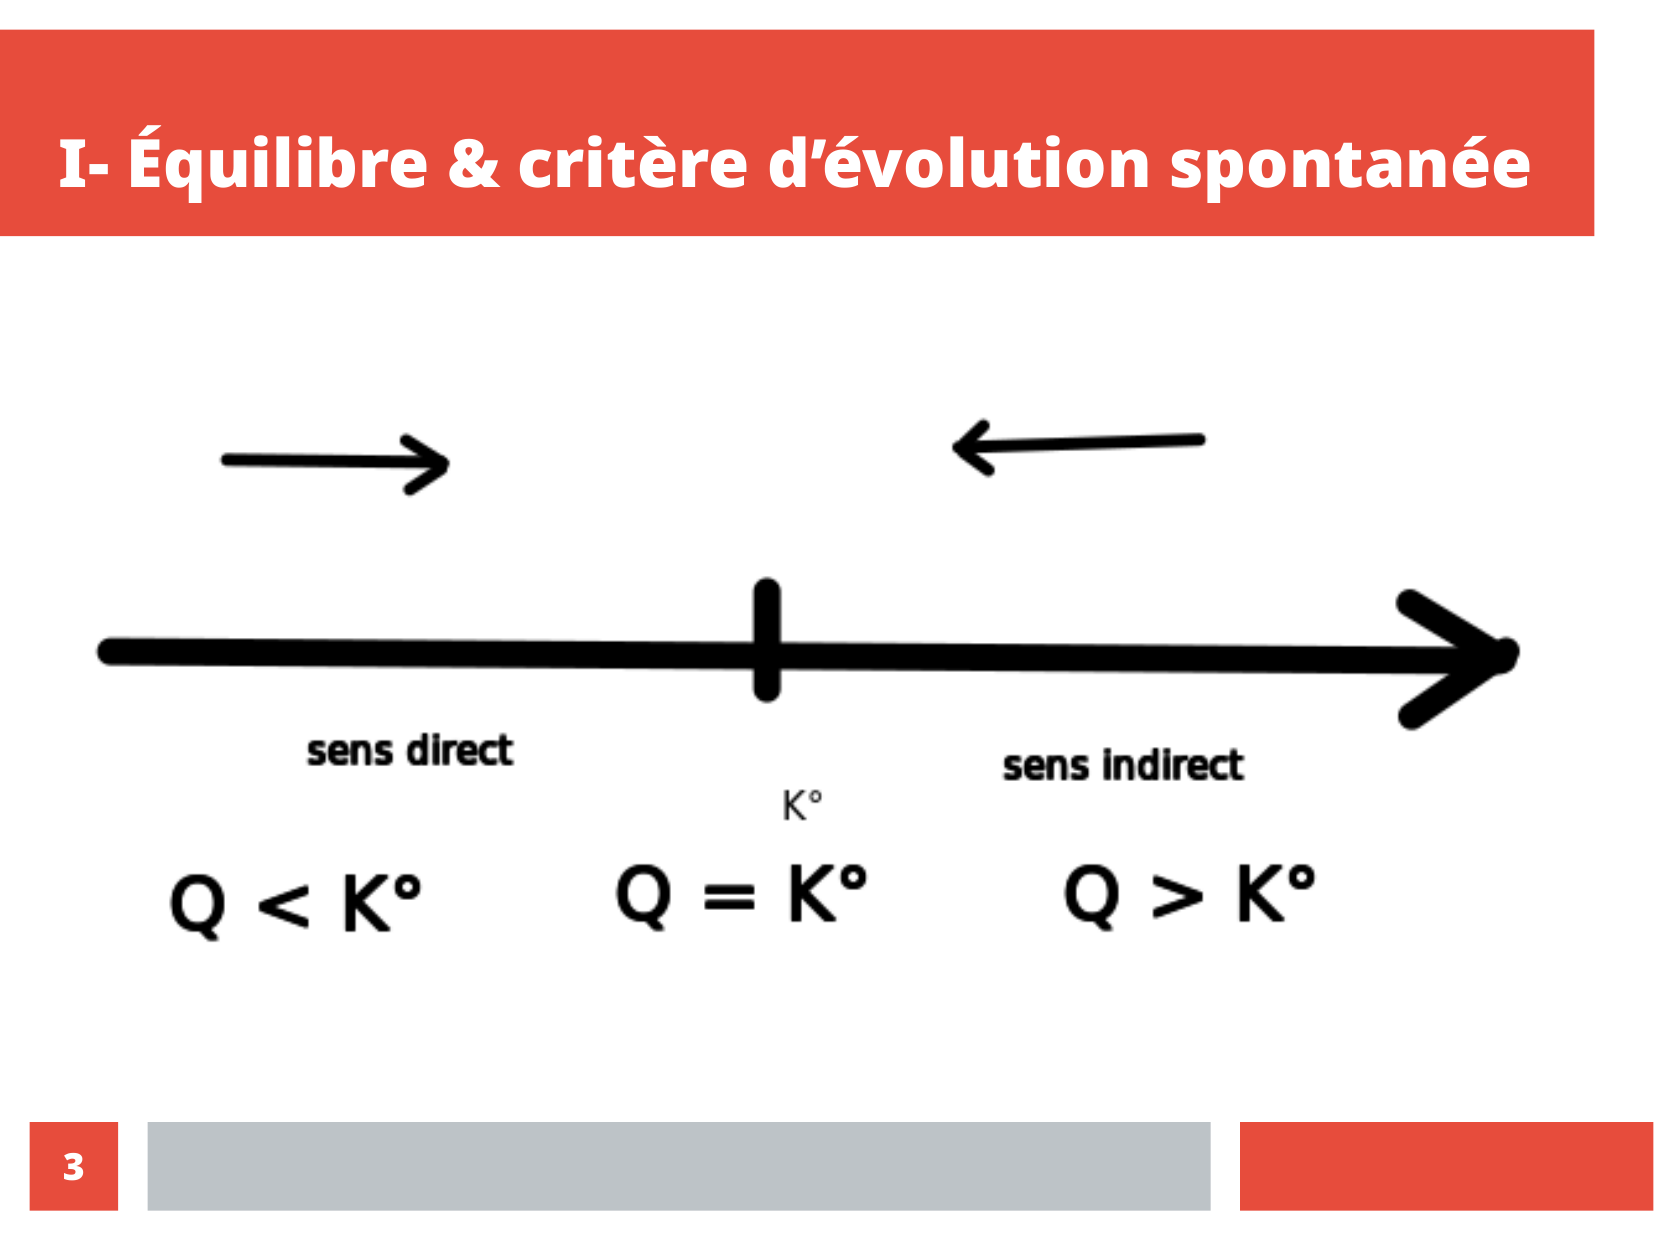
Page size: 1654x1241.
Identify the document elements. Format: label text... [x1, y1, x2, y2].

picture [59, 394, 1565, 1024]
title I- Équilibre & critère d’évolution spontanée [59, 59, 1595, 207]
